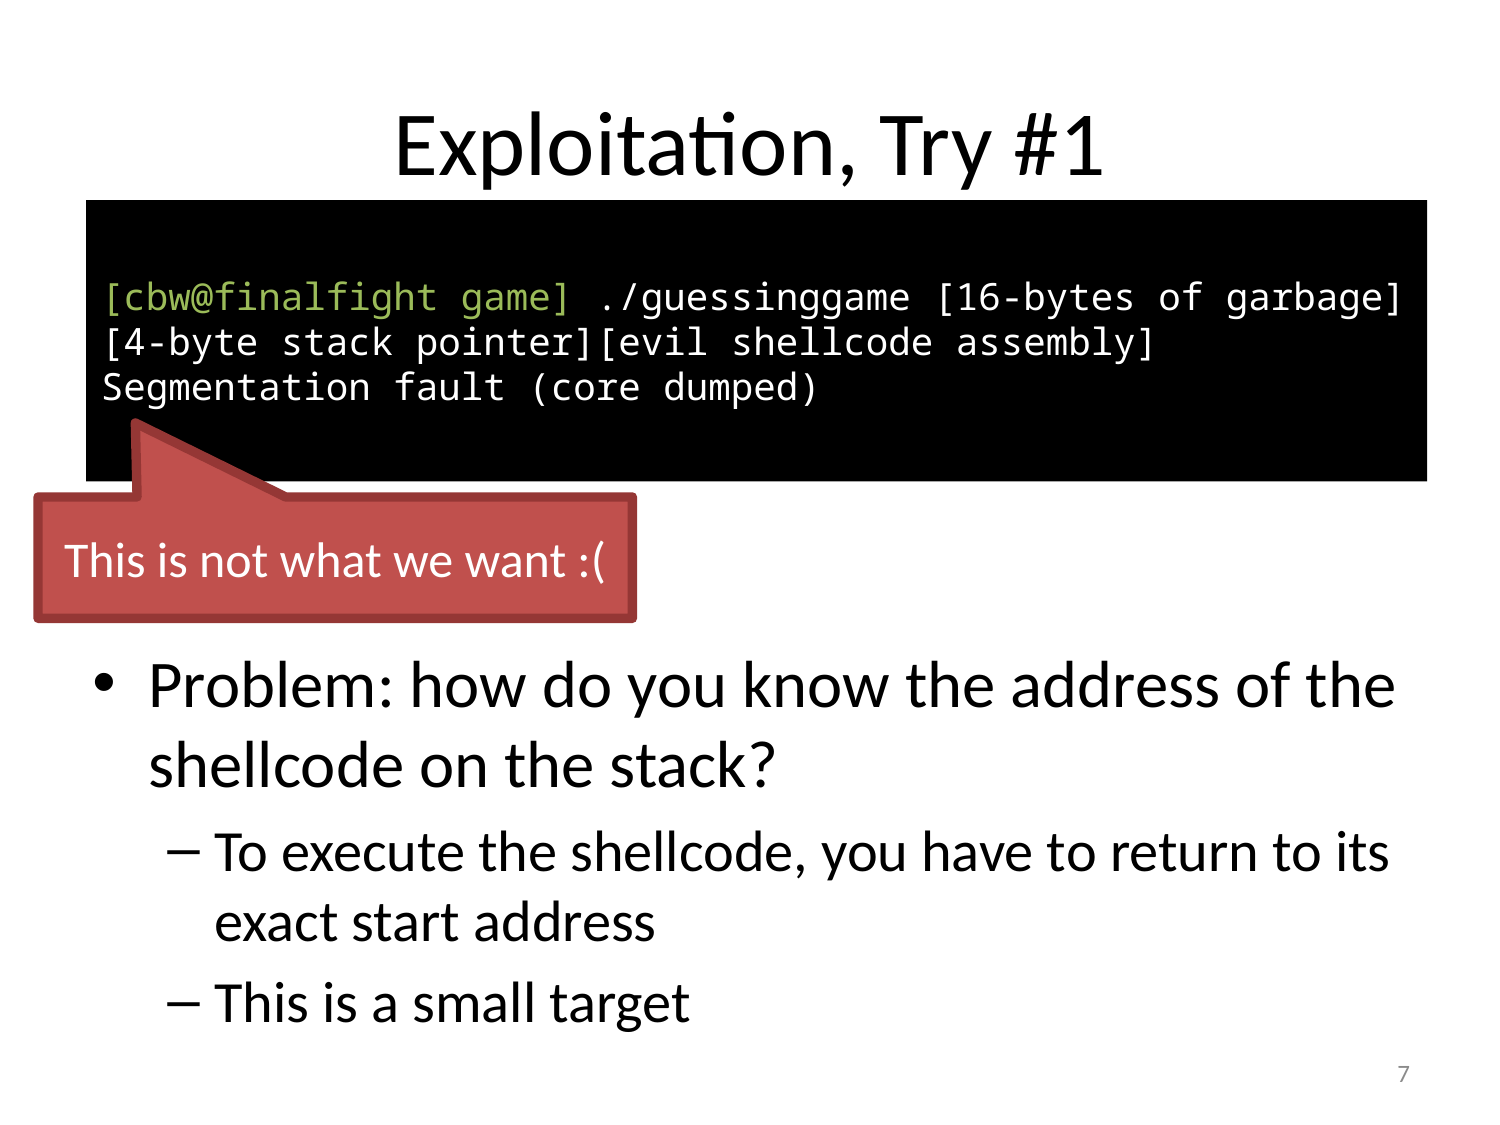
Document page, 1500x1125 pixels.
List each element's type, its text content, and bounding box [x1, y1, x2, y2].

list Problem: how do you know the address of the shellcode on the stack? To execute the shellcode, you have to return to its exact start address This is a small target [77, 633, 1428, 1097]
title Exploitation, Try #1 [75, 45, 1425, 233]
text_box This is not what we want :( [38, 422, 633, 619]
text_box [cbw@finalfight game] ./guessinggame [16-bytes of garbage][4-byte stack pointer][evil shellcode assembly] Segmentation fault (core dumped) [86, 200, 1428, 482]
slide_number <number> [1074, 1042, 1425, 1103]
